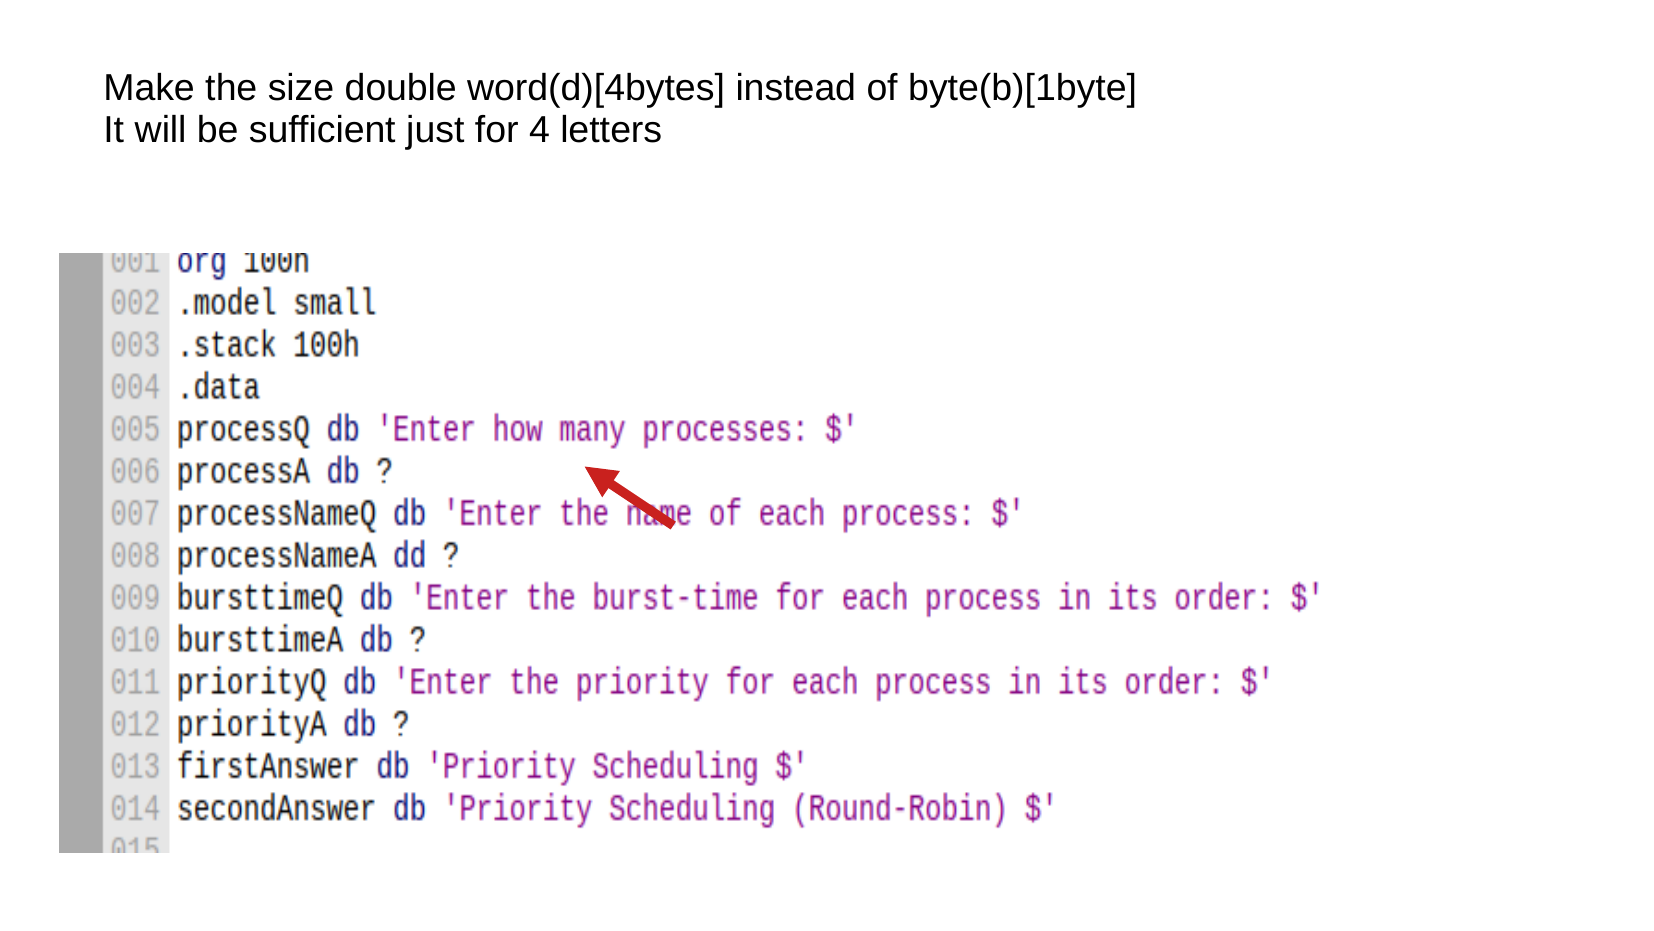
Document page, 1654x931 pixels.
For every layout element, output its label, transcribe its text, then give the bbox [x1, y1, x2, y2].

text_box Make the size double word(d)[4bytes] instead of byte(b)[1byte] It will be sufficient just for 4 letters [88, 59, 1154, 200]
picture [59, 253, 1365, 853]
